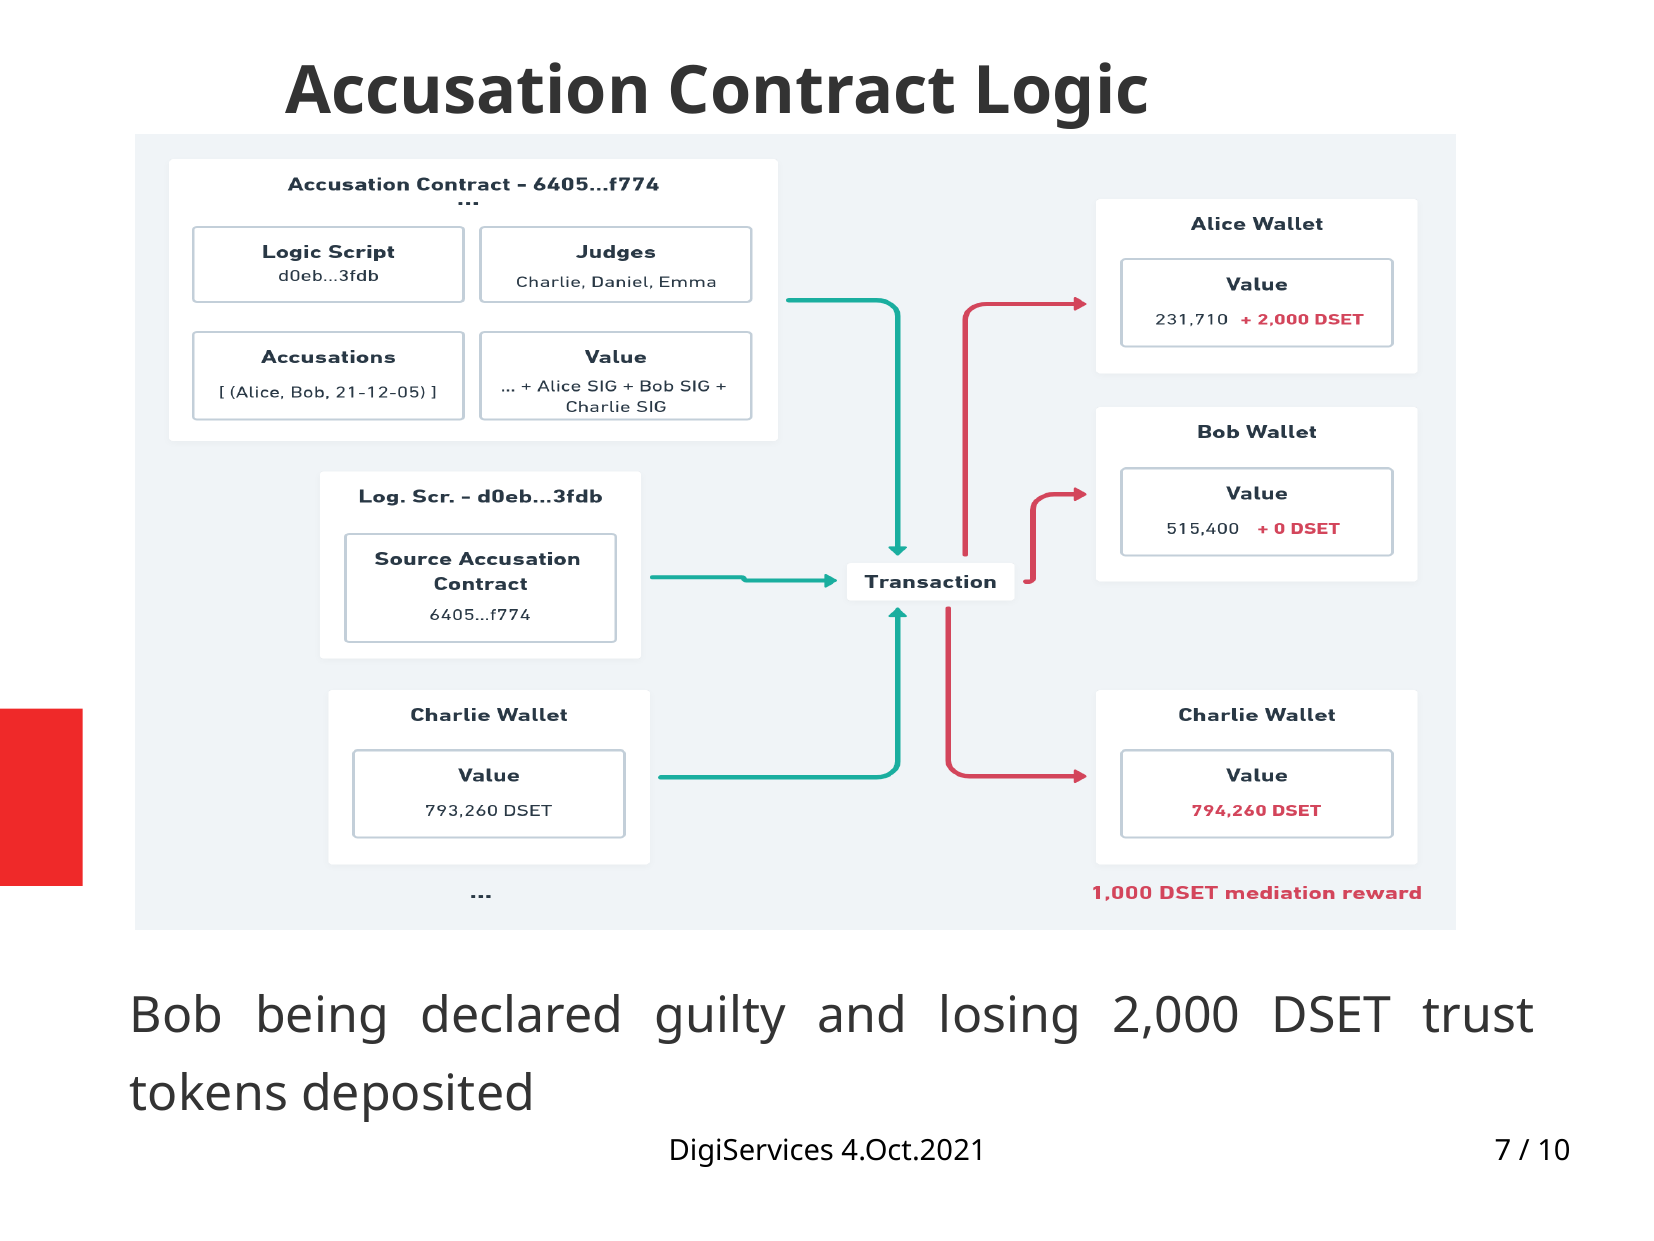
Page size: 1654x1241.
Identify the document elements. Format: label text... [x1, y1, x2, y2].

picture [135, 134, 1456, 931]
list Bob being declared guilty and losing 2,000 DSET trust tokens deposited [129, 968, 1536, 1103]
title Accusation Contract Logic [285, 0, 1396, 134]
